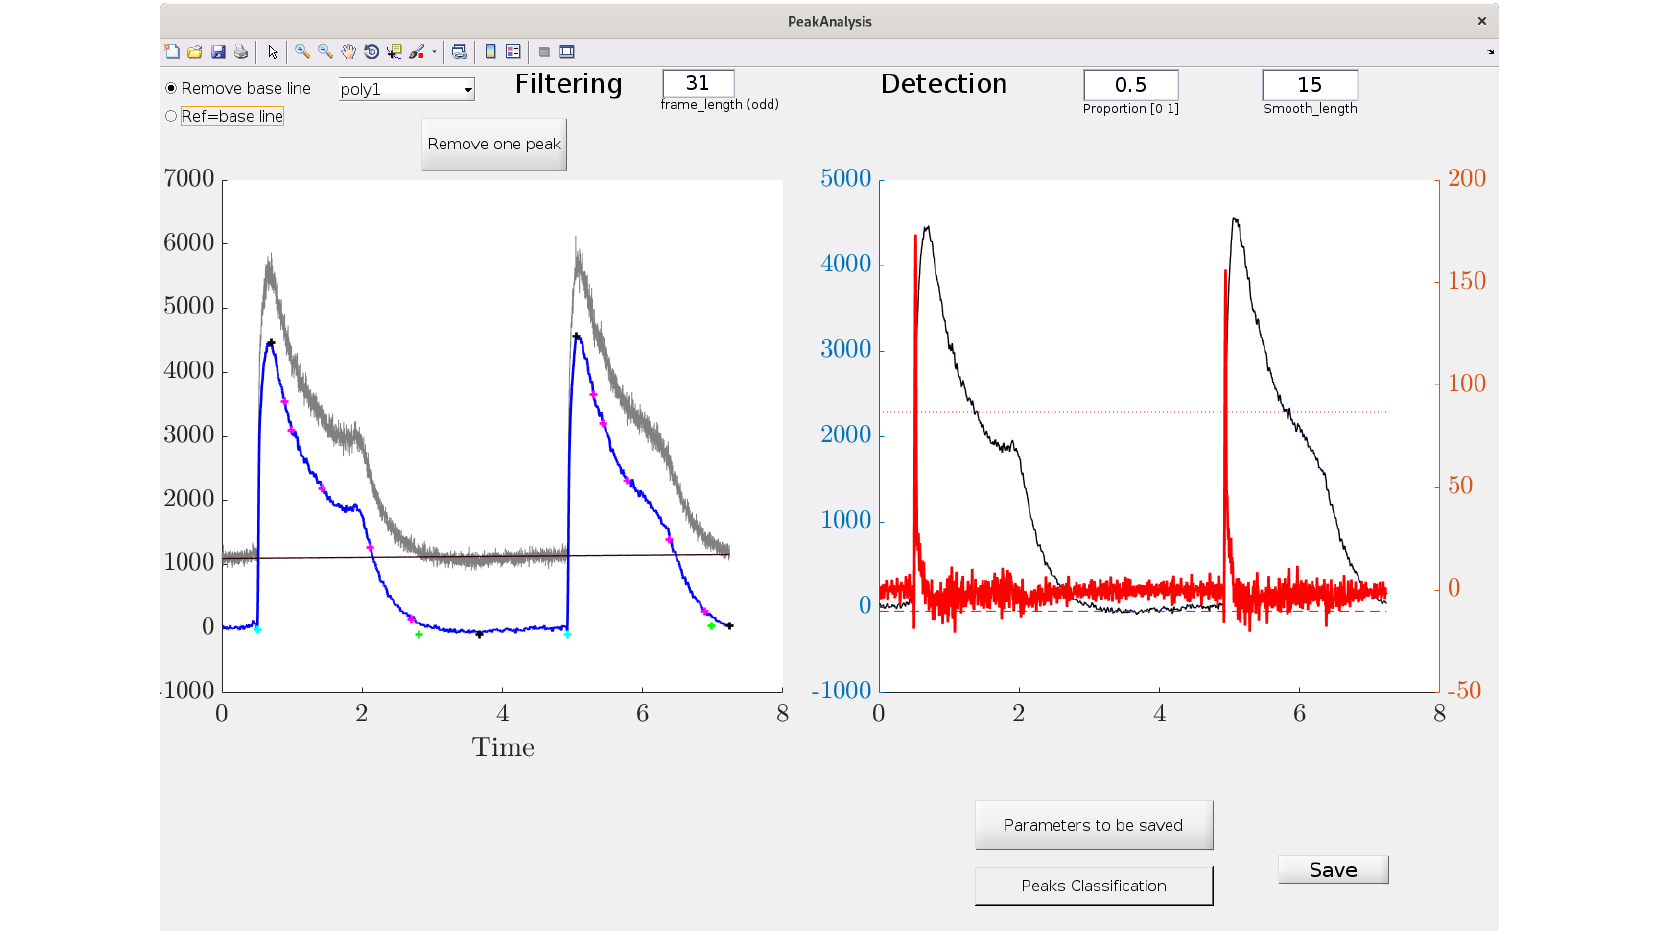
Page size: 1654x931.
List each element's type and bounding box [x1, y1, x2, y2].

picture [160, 3, 1499, 931]
